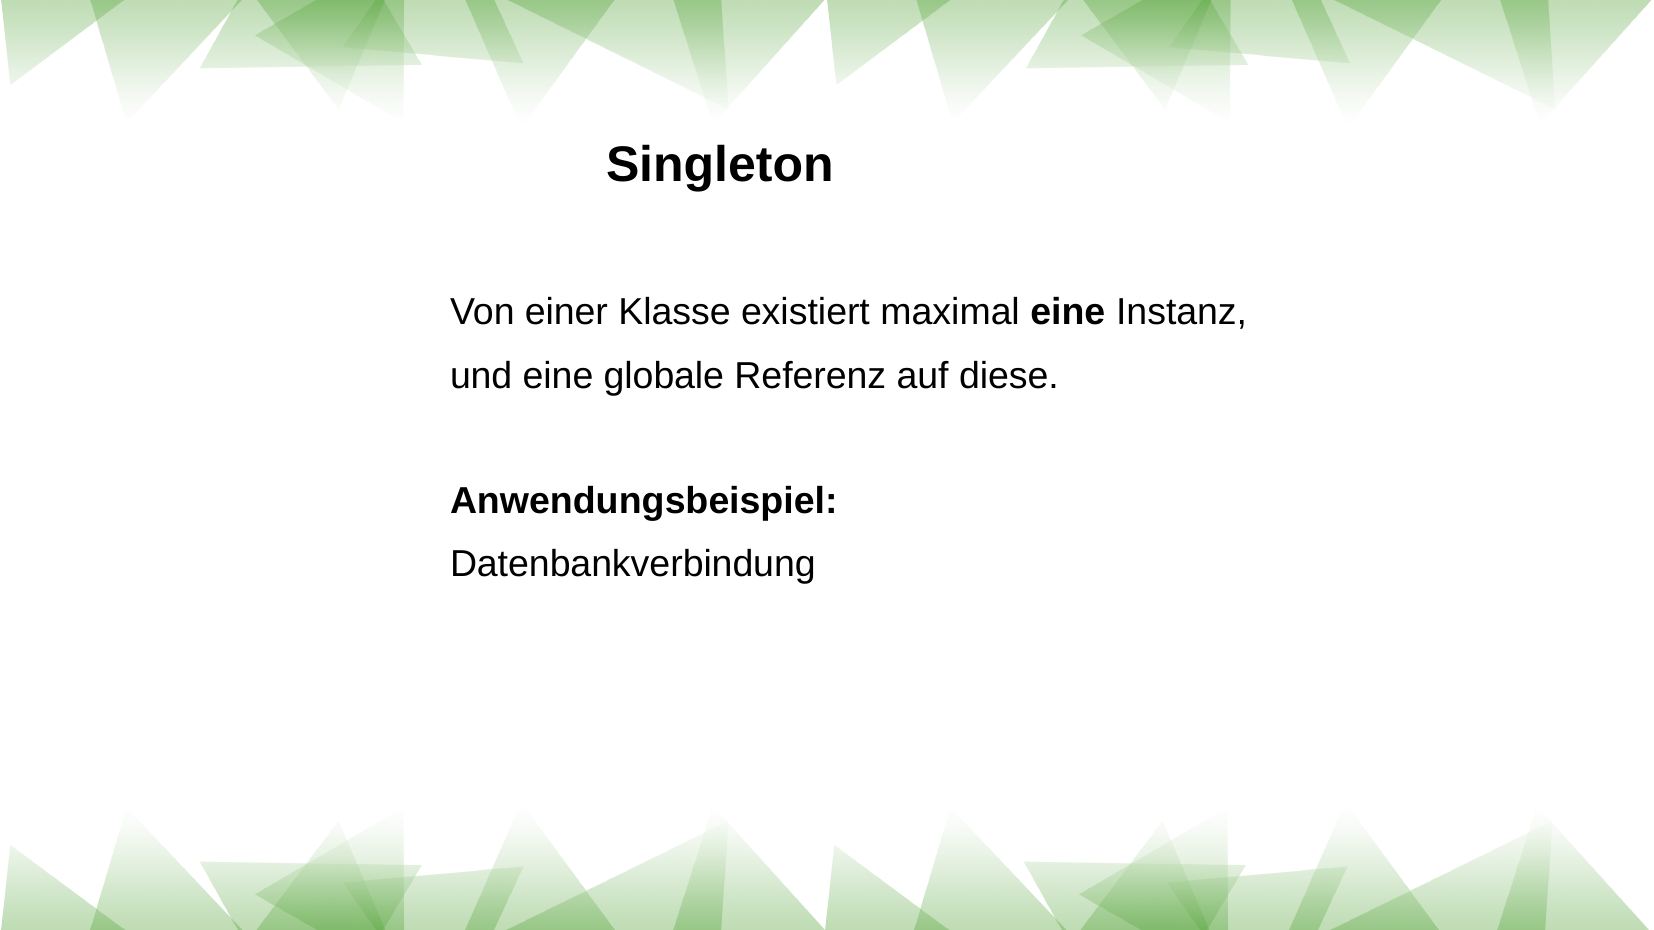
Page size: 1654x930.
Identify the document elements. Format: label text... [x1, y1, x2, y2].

title Singleton [360, 90, 1081, 210]
picture [0, 802, 1651, 930]
title Von einer Klasse existiert maximal eine Instanz, und eine globale Referenz auf diese. Anwendungsbeispiel: Datenbankverbindung [450, 240, 1291, 616]
picture [0, 0, 1653, 128]
